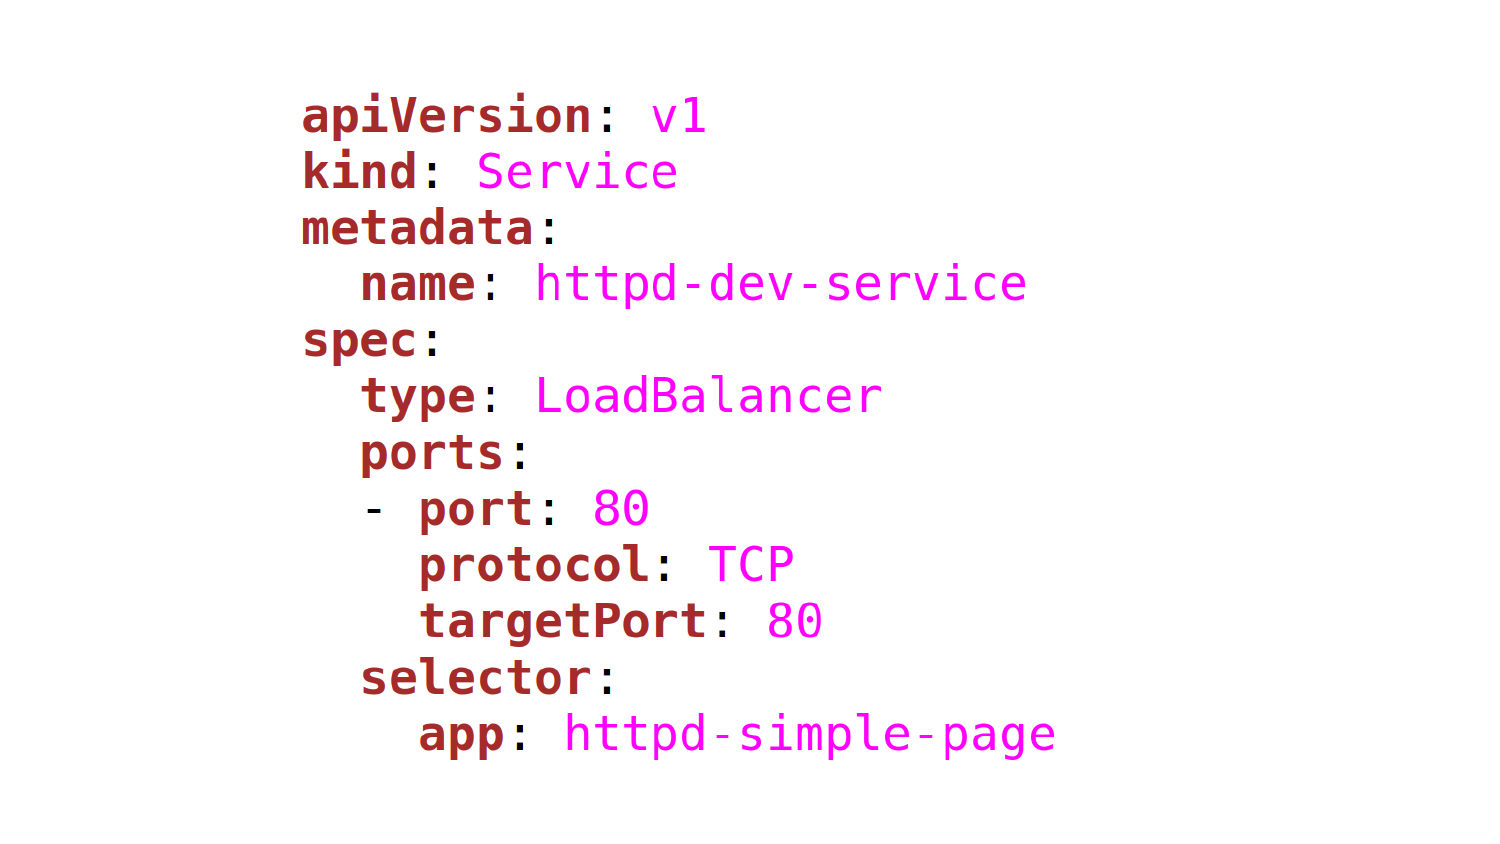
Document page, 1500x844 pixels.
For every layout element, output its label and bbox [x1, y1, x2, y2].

picture [294, 74, 1145, 769]
